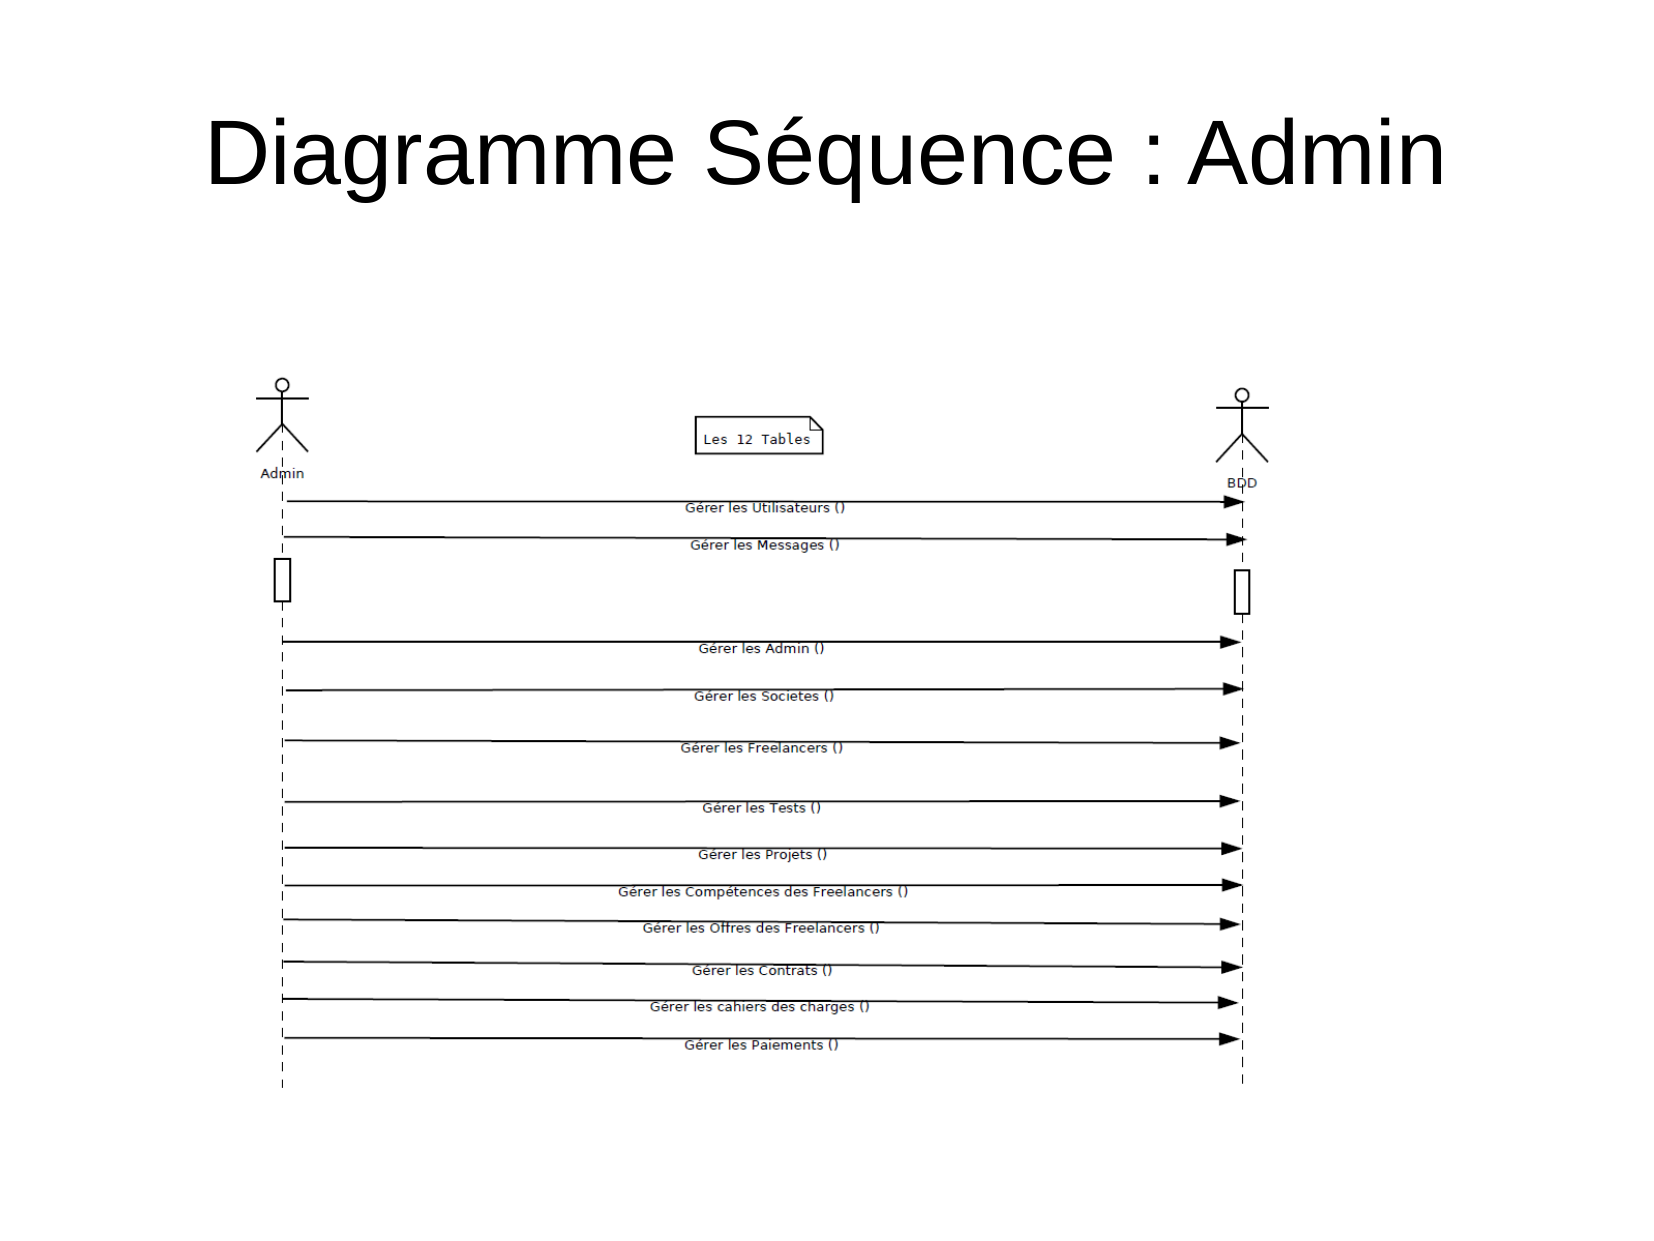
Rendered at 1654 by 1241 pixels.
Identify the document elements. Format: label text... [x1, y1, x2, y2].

picture [224, 354, 1300, 1091]
title Diagramme Séquence : Admin [82, 49, 1571, 257]
